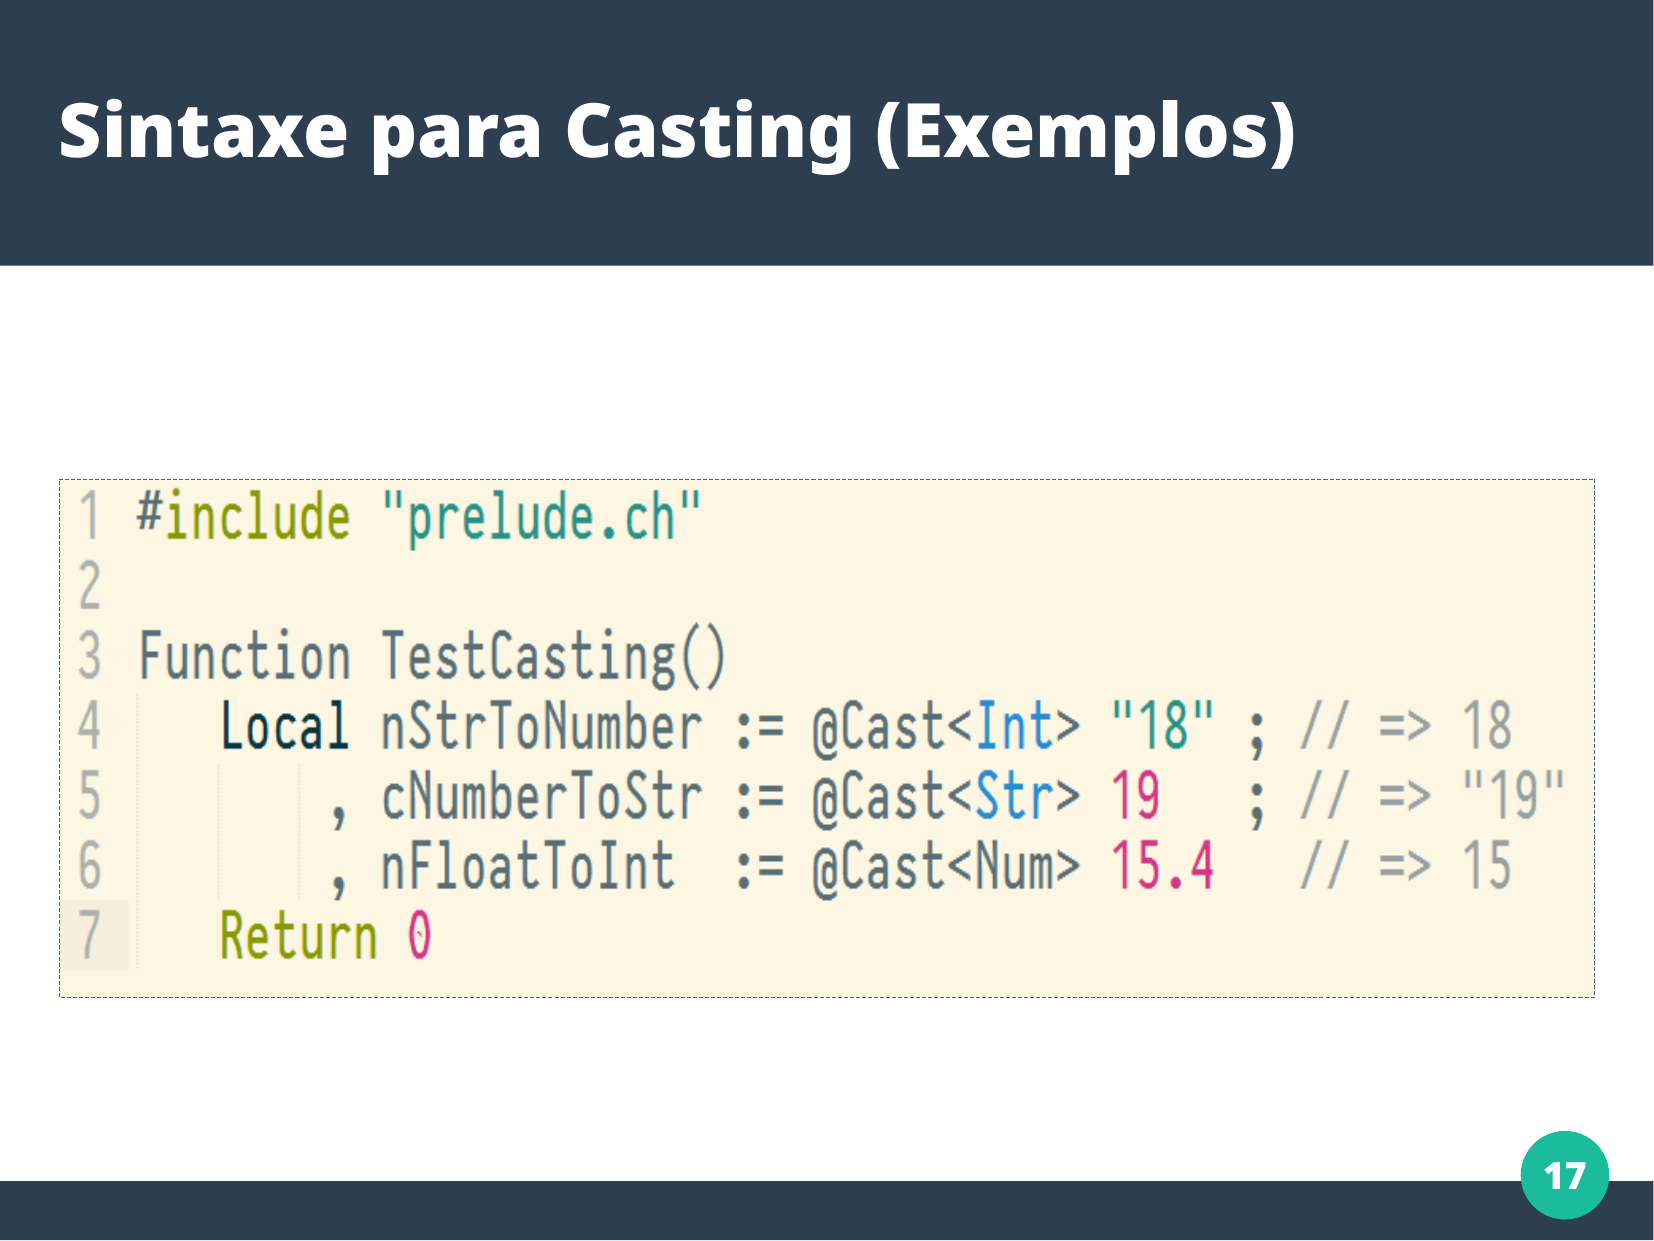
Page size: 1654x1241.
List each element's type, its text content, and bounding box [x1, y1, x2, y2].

title Sintaxe para Casting (Exemplos) [59, 49, 1595, 207]
picture [59, 479, 1595, 998]
